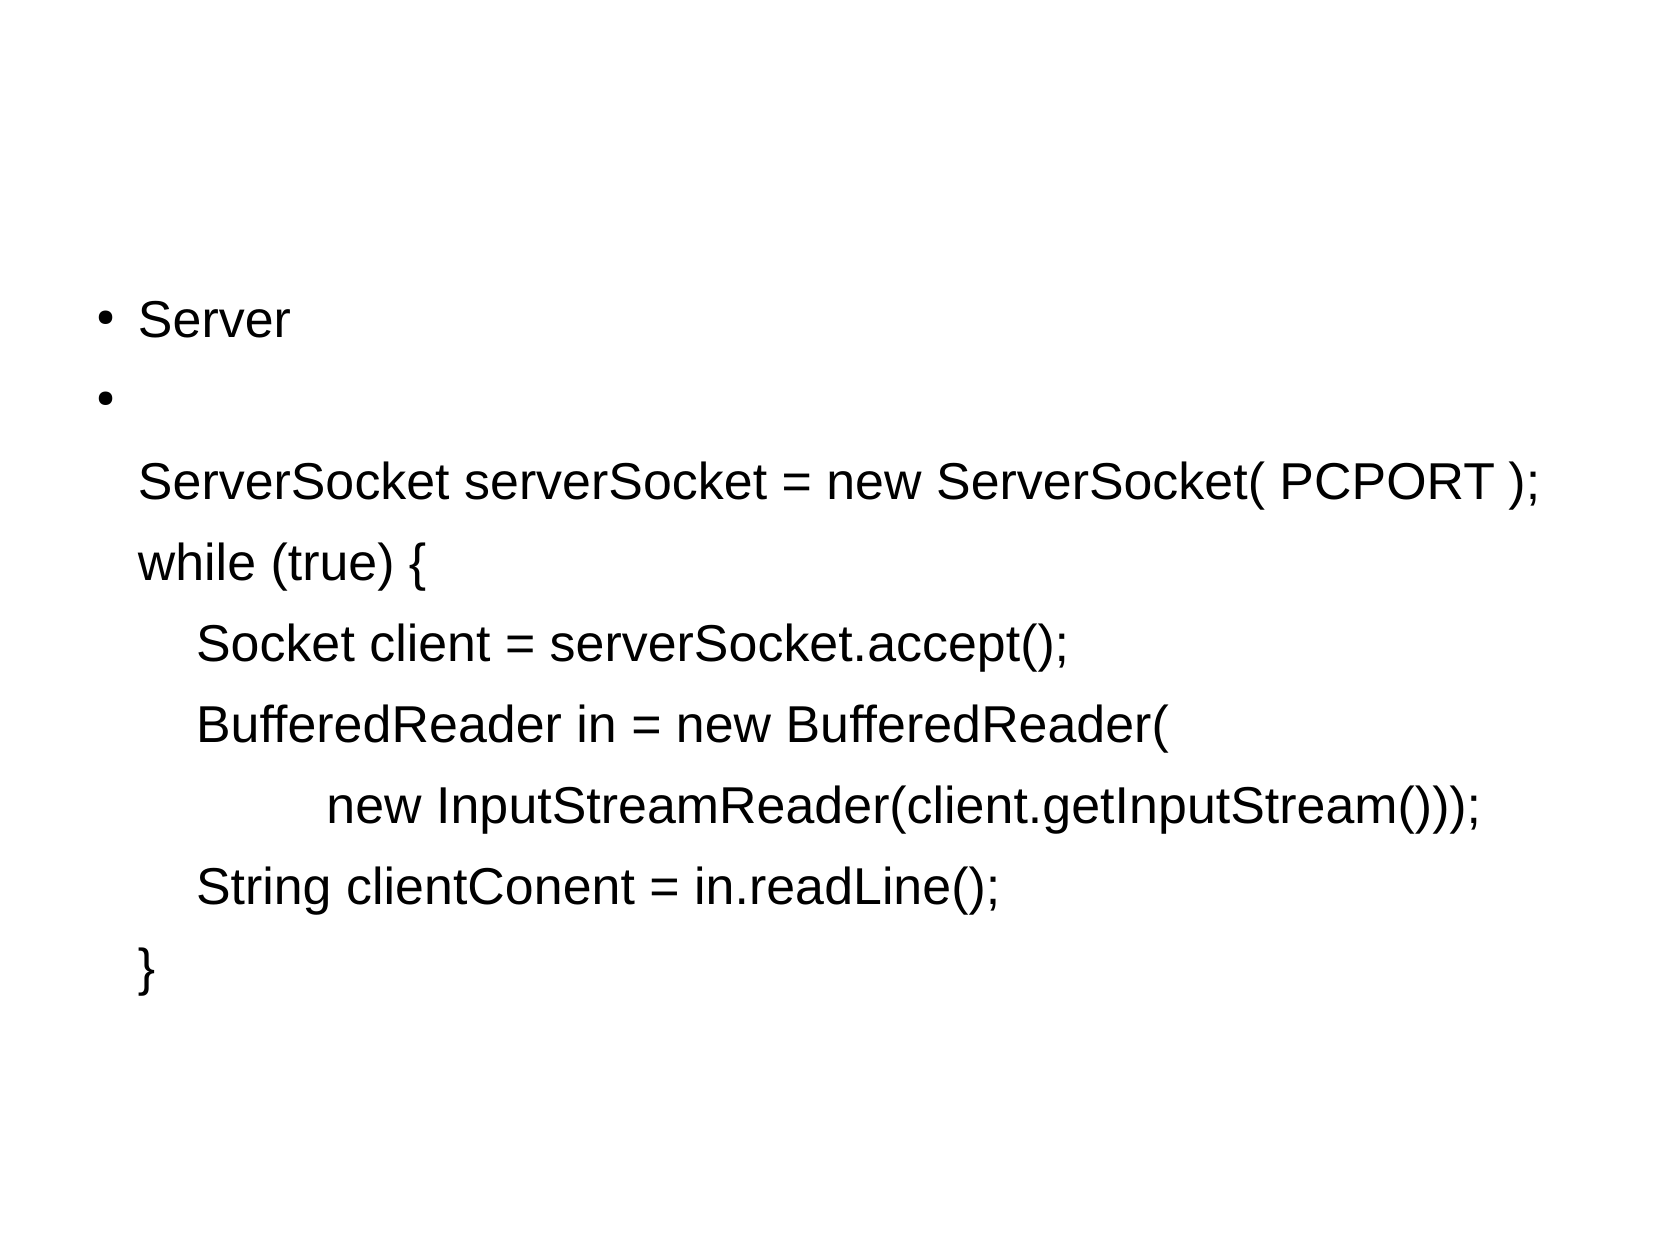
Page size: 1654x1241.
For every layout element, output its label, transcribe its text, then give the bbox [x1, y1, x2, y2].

list Server ServerSocket serverSocket = new ServerSocket( PCPORT ); while (true) { Socket client = serverSocket.accept(); BufferedReader in = new BufferedReader( new InputStreamReader(client.getInputStream())); String clientConent = in.readLine(); } [82, 290, 1571, 1010]
